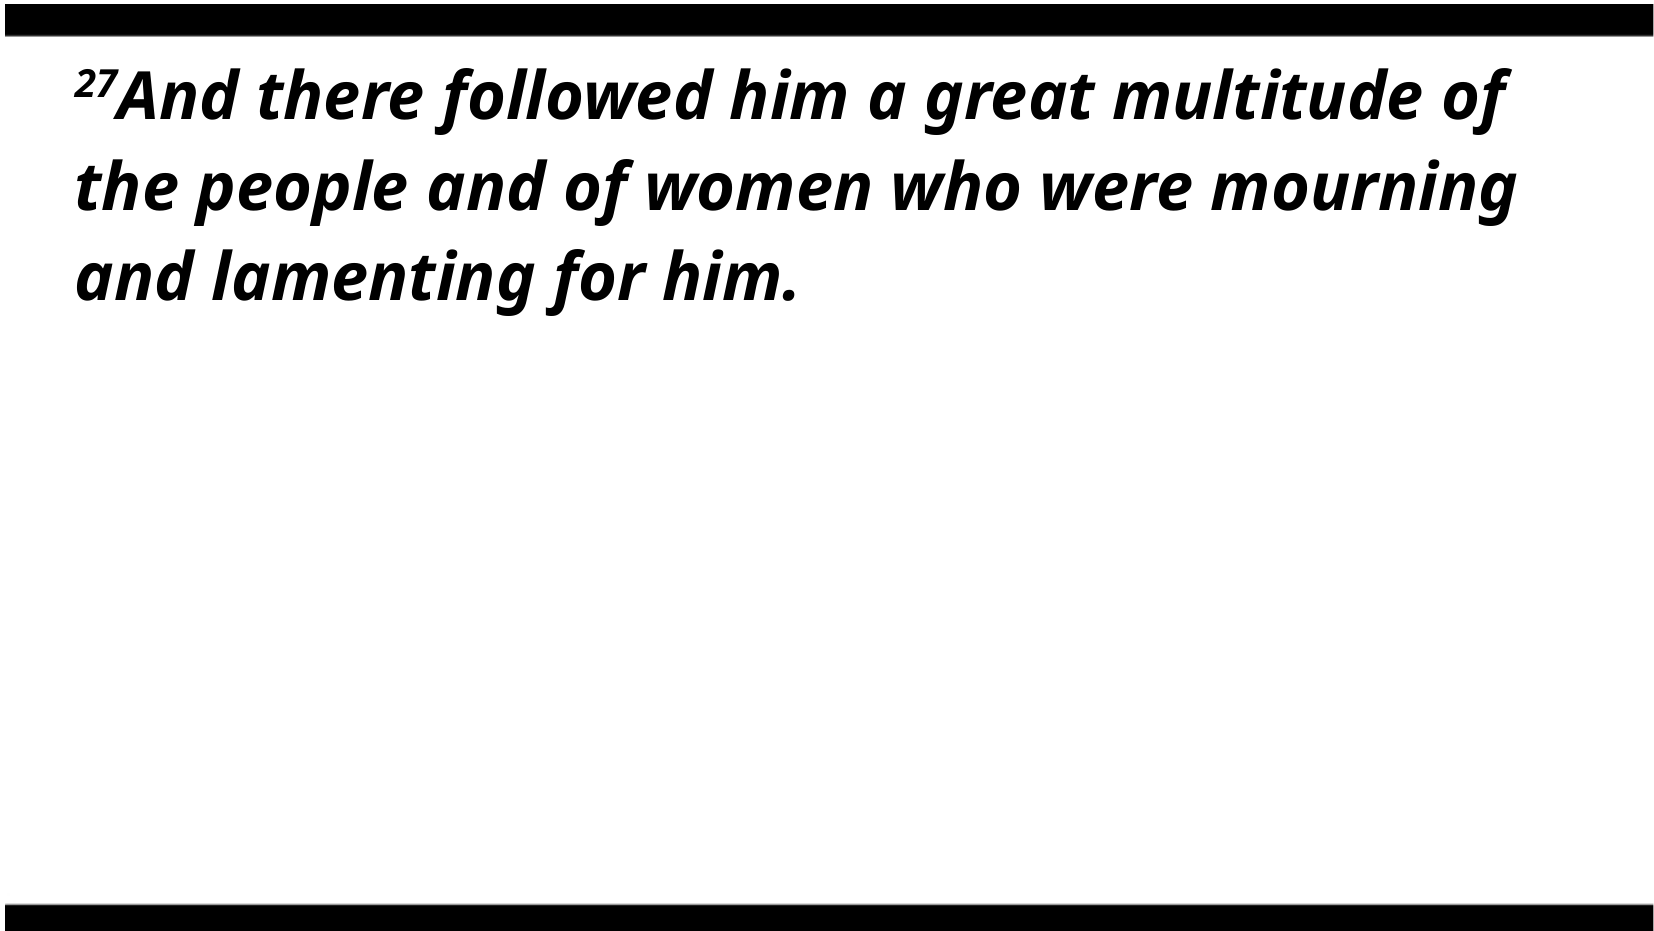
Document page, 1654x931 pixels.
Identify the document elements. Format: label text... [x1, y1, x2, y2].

text_box 27And there followed him a great multitude of the people and of women who were mourning and lamenting for him. [60, 40, 1621, 322]
picture [5, 4, 1654, 931]
